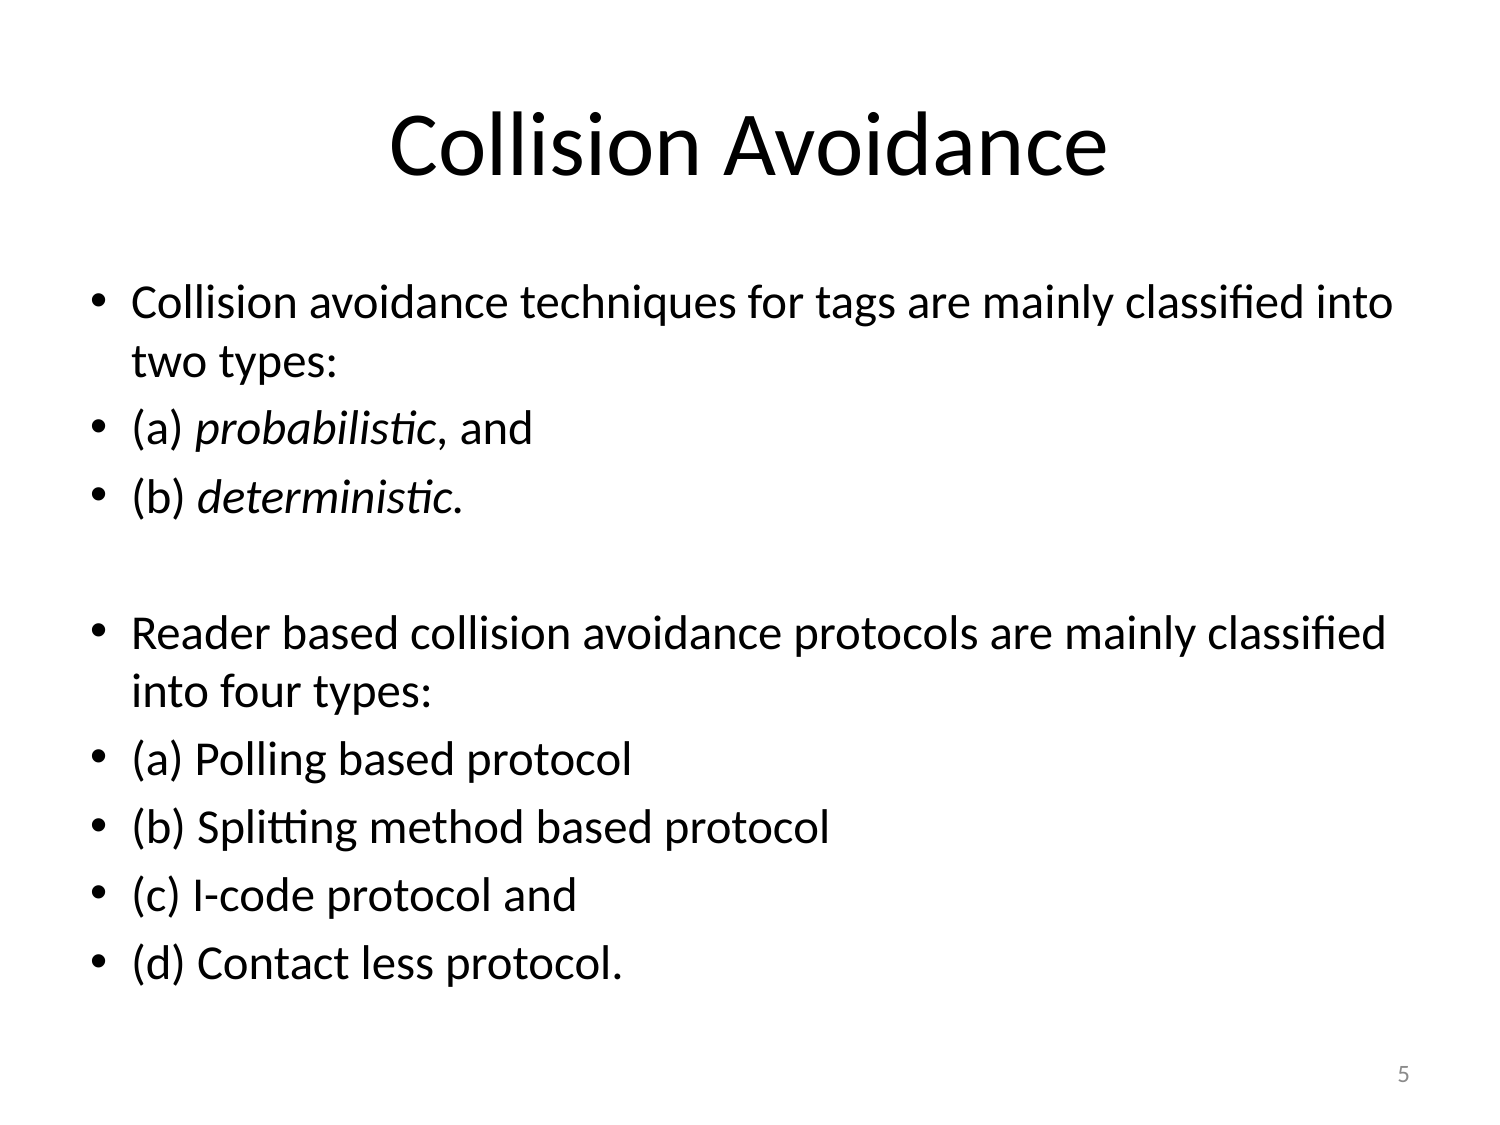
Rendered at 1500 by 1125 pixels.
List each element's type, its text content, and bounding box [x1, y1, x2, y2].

slide_number <number> [1074, 1042, 1425, 1103]
list Collision avoidance techniques for tags are mainly classified into two types: (a) probabilistic, and (b) deterministic. Reader based collision avoidance protocols are mainly classified into four types: (a) Polling based protocol (b) Splitting method based protocol (c) I-code protocol and (d) Contact less protocol. [75, 262, 1425, 1005]
title Collision Avoidance [75, 45, 1425, 233]
